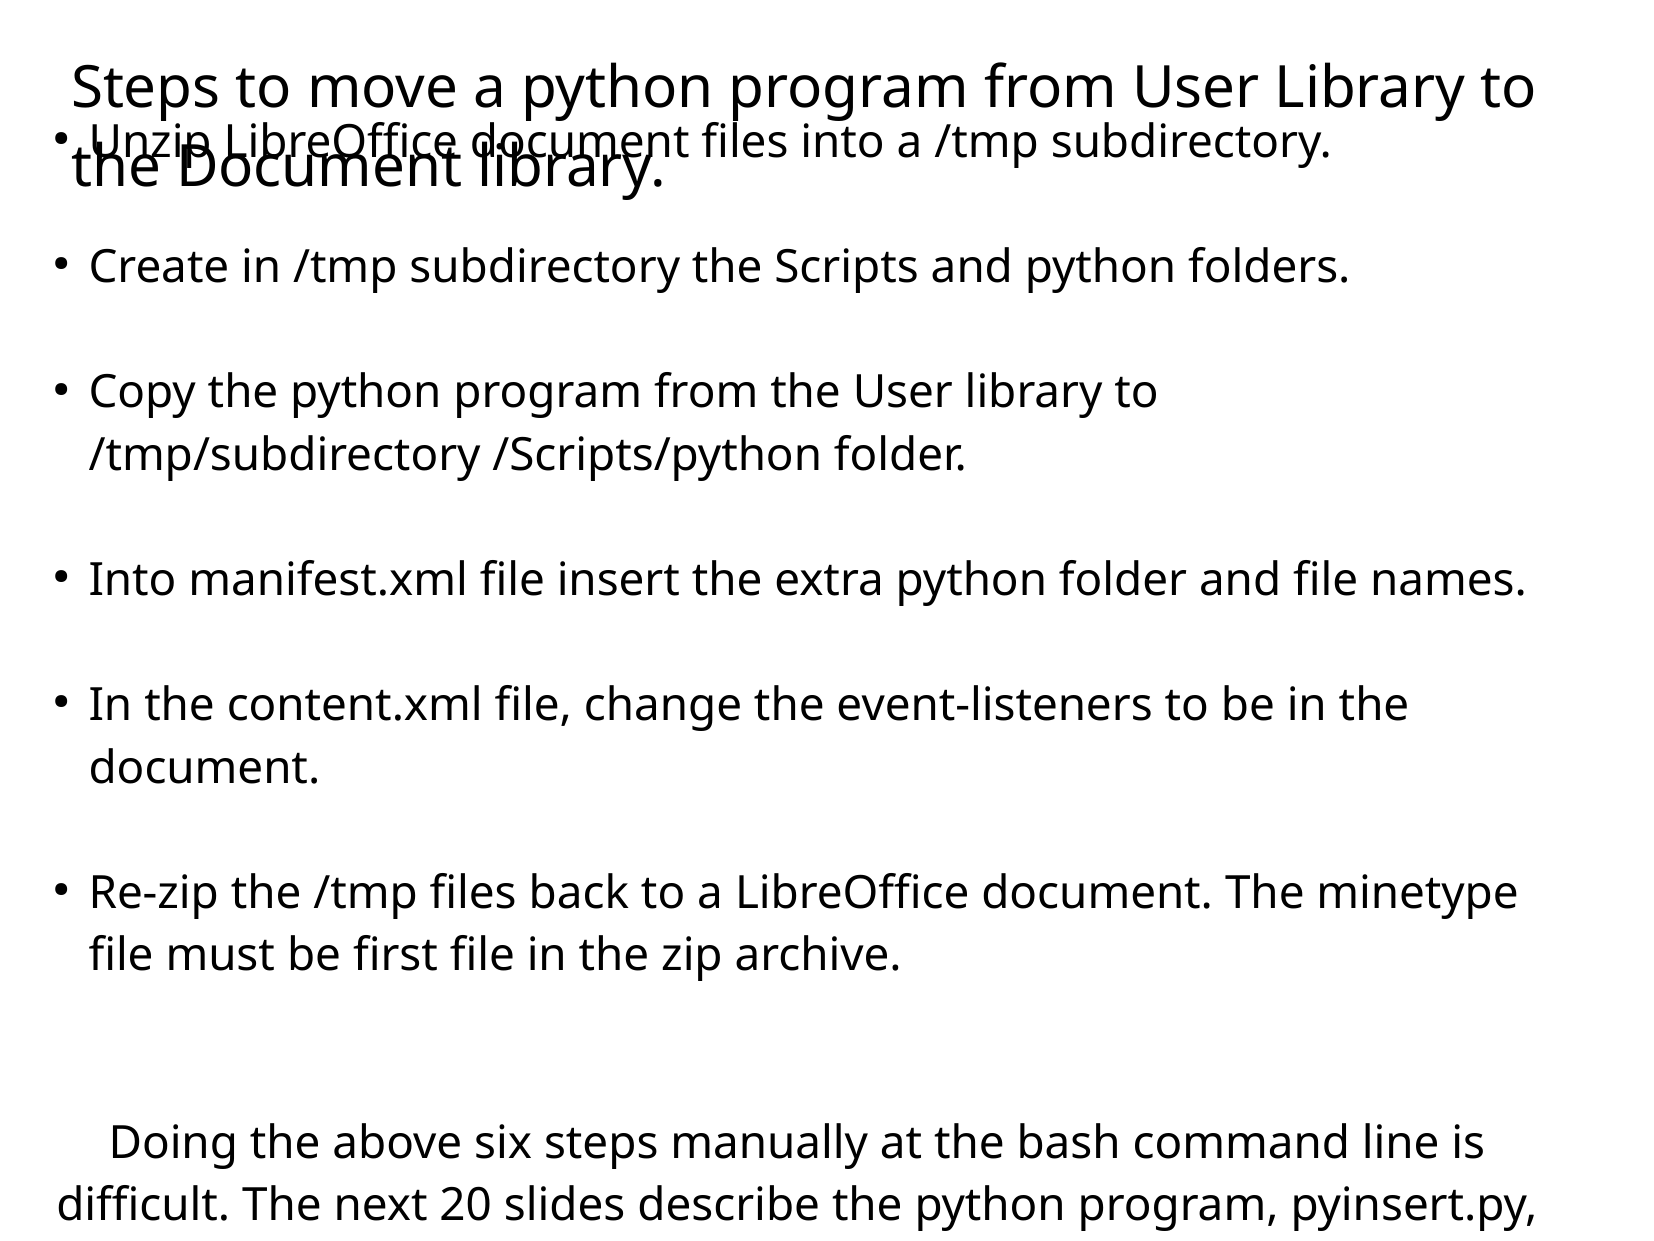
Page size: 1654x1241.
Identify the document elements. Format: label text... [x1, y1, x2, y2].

title Steps to move a python program from User Library to the Document library. [70, 60, 1560, 189]
text_box Unzip LibreOffice document files into a /tmp subdirectory. Create in /tmp subdirectory the Scripts and python folders. Copy the python program from the User library to /tmp/subdirectory /Scripts/python folder. Into manifest.xml file insert the extra python folder and file names. In the content.xml file, change the event-listeners to be in the document. Re-zip the /tmp files back to a LibreOffice document. The minetype file must be first file in the zip archive. Doing the above six steps manually at the bash command line is difficult. The next 20 slides describe the python program, pyinsert.py, that does the above. [53, 212, 1542, 1193]
